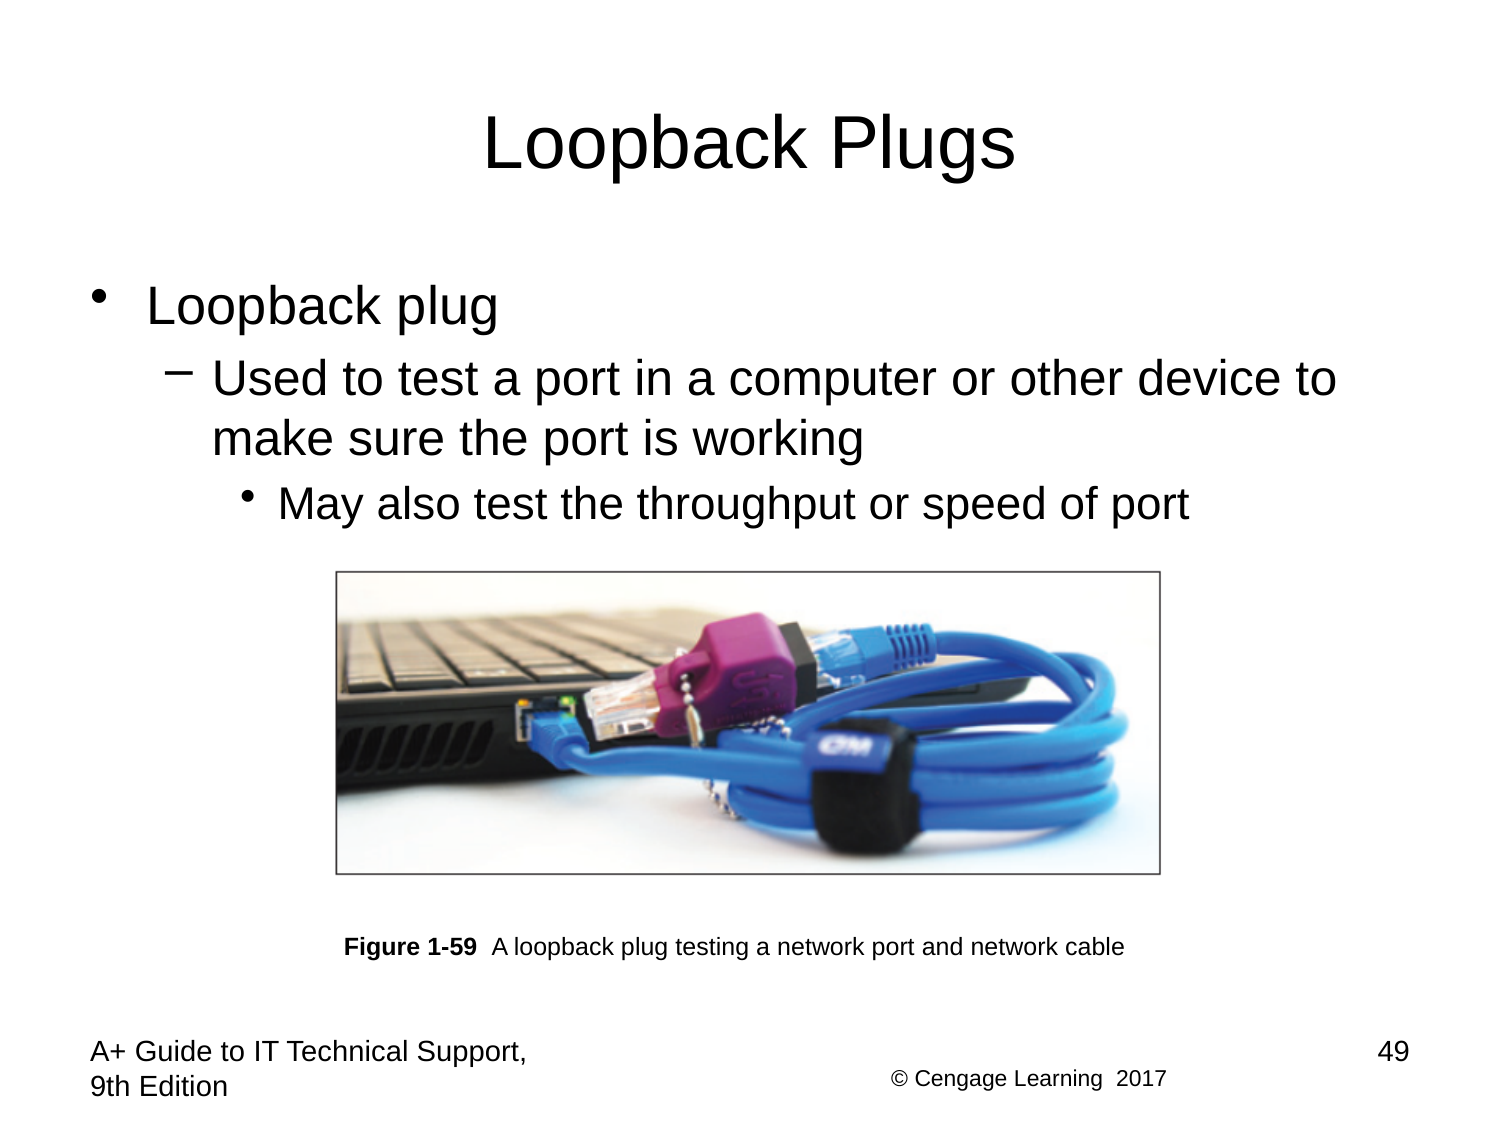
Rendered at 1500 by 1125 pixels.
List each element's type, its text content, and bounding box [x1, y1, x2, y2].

text_box Figure 1-59 A loopback plug testing a network port and network cable [329, 922, 1142, 968]
title Loopback Plugs [75, 45, 1425, 233]
list Loopback plug Used to test a port in a computer or other device to make sure the port is working May also test the throughput or speed of port [75, 262, 1425, 1005]
footer A+ Guide to IT Technical Support, 9th Edition [75, 1024, 588, 1103]
slide_number <number> [1312, 1024, 1425, 1103]
picture [328, 562, 1172, 883]
